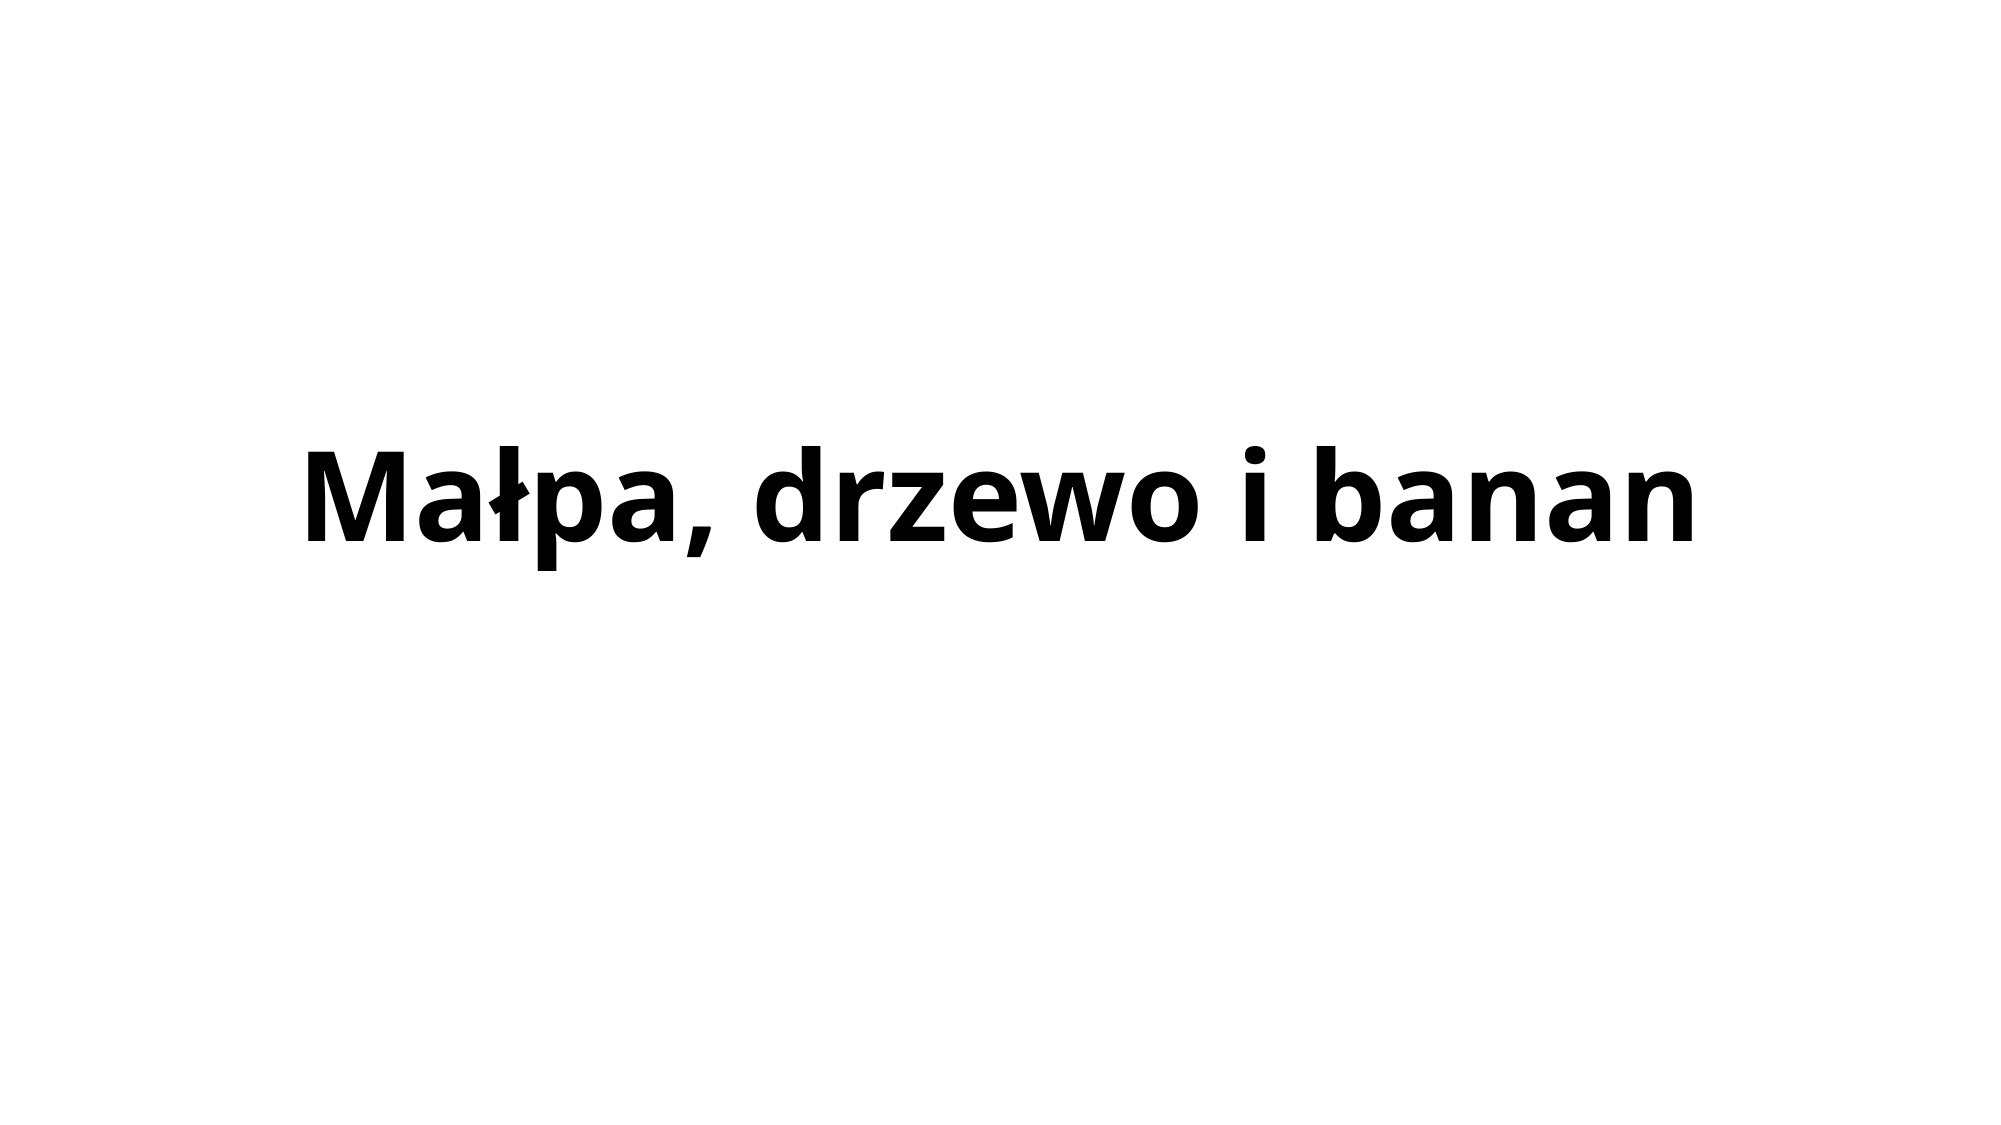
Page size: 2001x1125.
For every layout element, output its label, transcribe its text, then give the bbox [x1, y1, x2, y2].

title Małpa, drzewo i banan [249, 184, 1750, 576]
